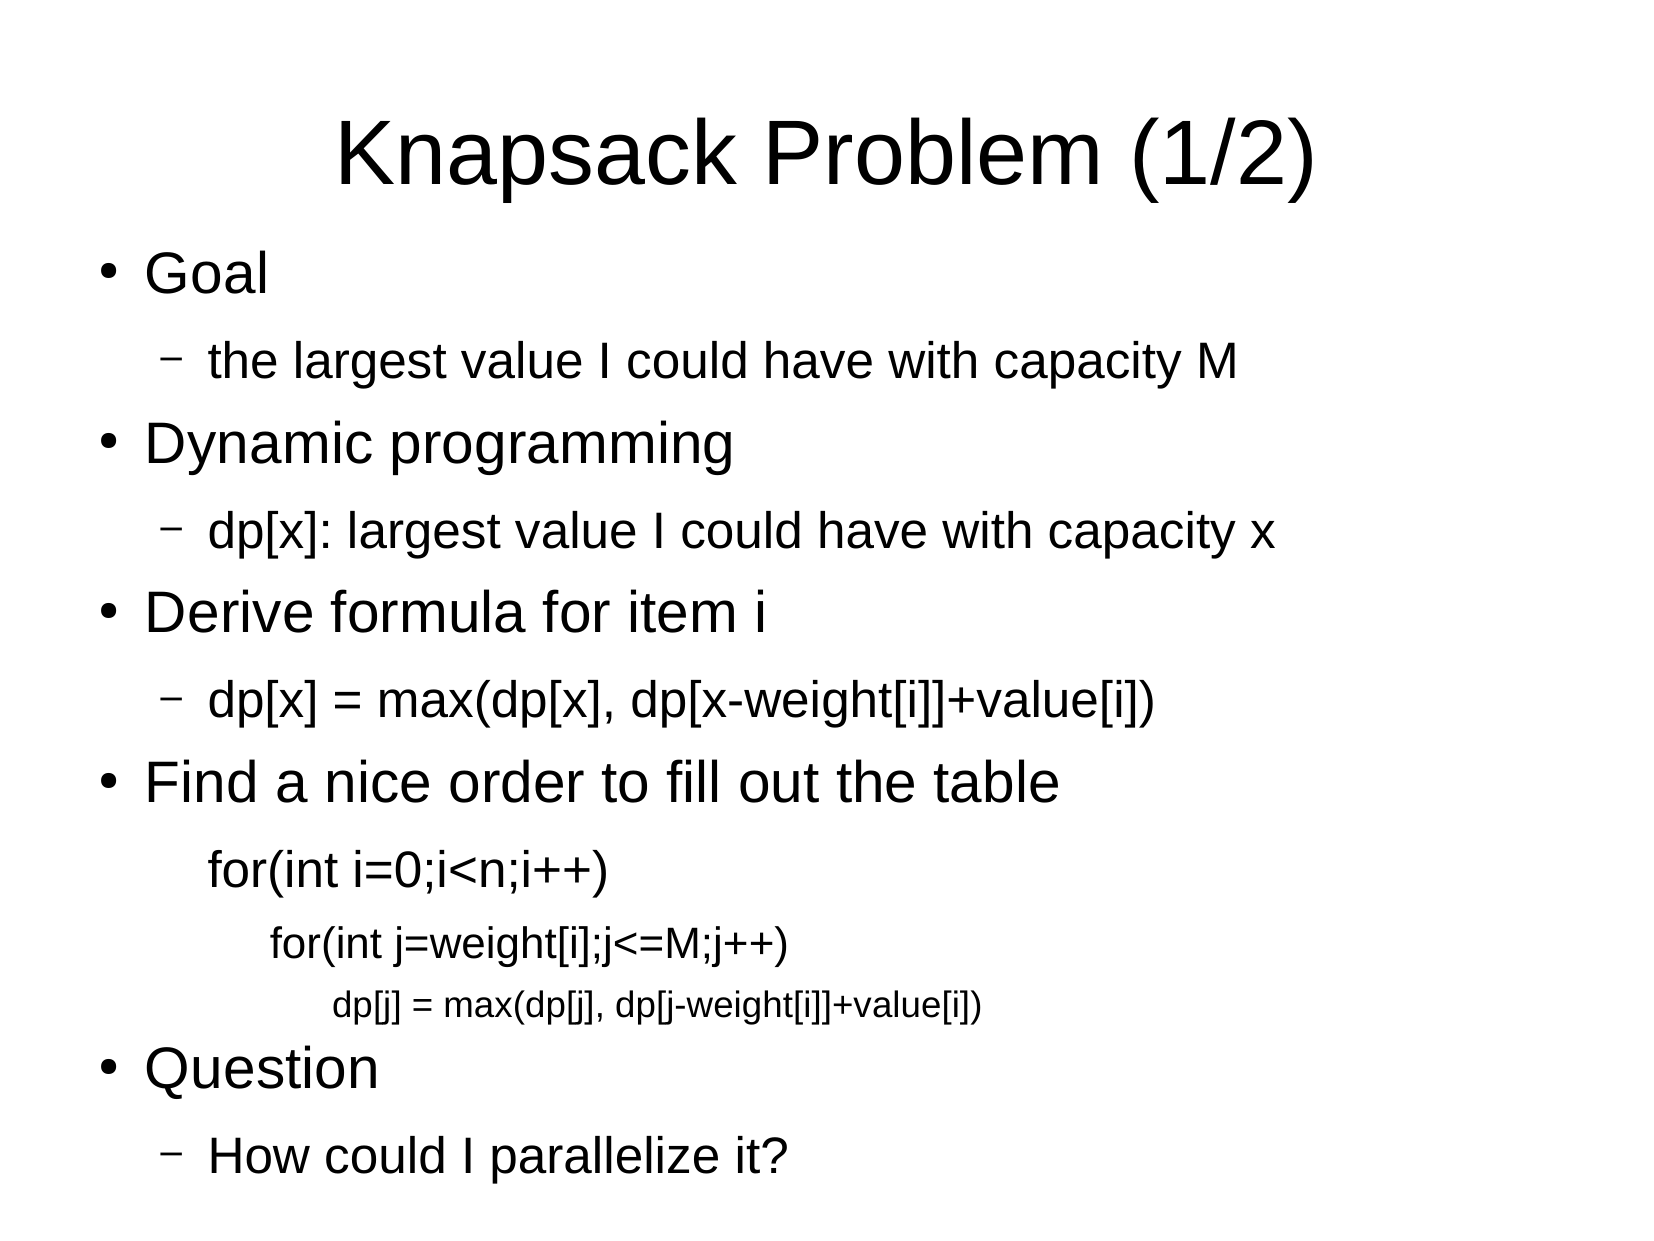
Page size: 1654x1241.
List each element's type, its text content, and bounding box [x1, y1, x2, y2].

list Goal the largest value I could have with capacity M Dynamic programming dp[x]: largest value I could have with capacity x Derive formula for item i dp[x] = max(dp[x], dp[x-weight[i]]+value[i]) Find a nice order to fill out the table for(int i=0;i<n;i++) for(int j=weight[i];j<=M;j++) dp[j] = max(dp[j], dp[j-weight[i]]+value[i]) Question How could I parallelize it? [82, 240, 1571, 1186]
title Knapsack Problem (1/2) [82, 49, 1571, 240]
